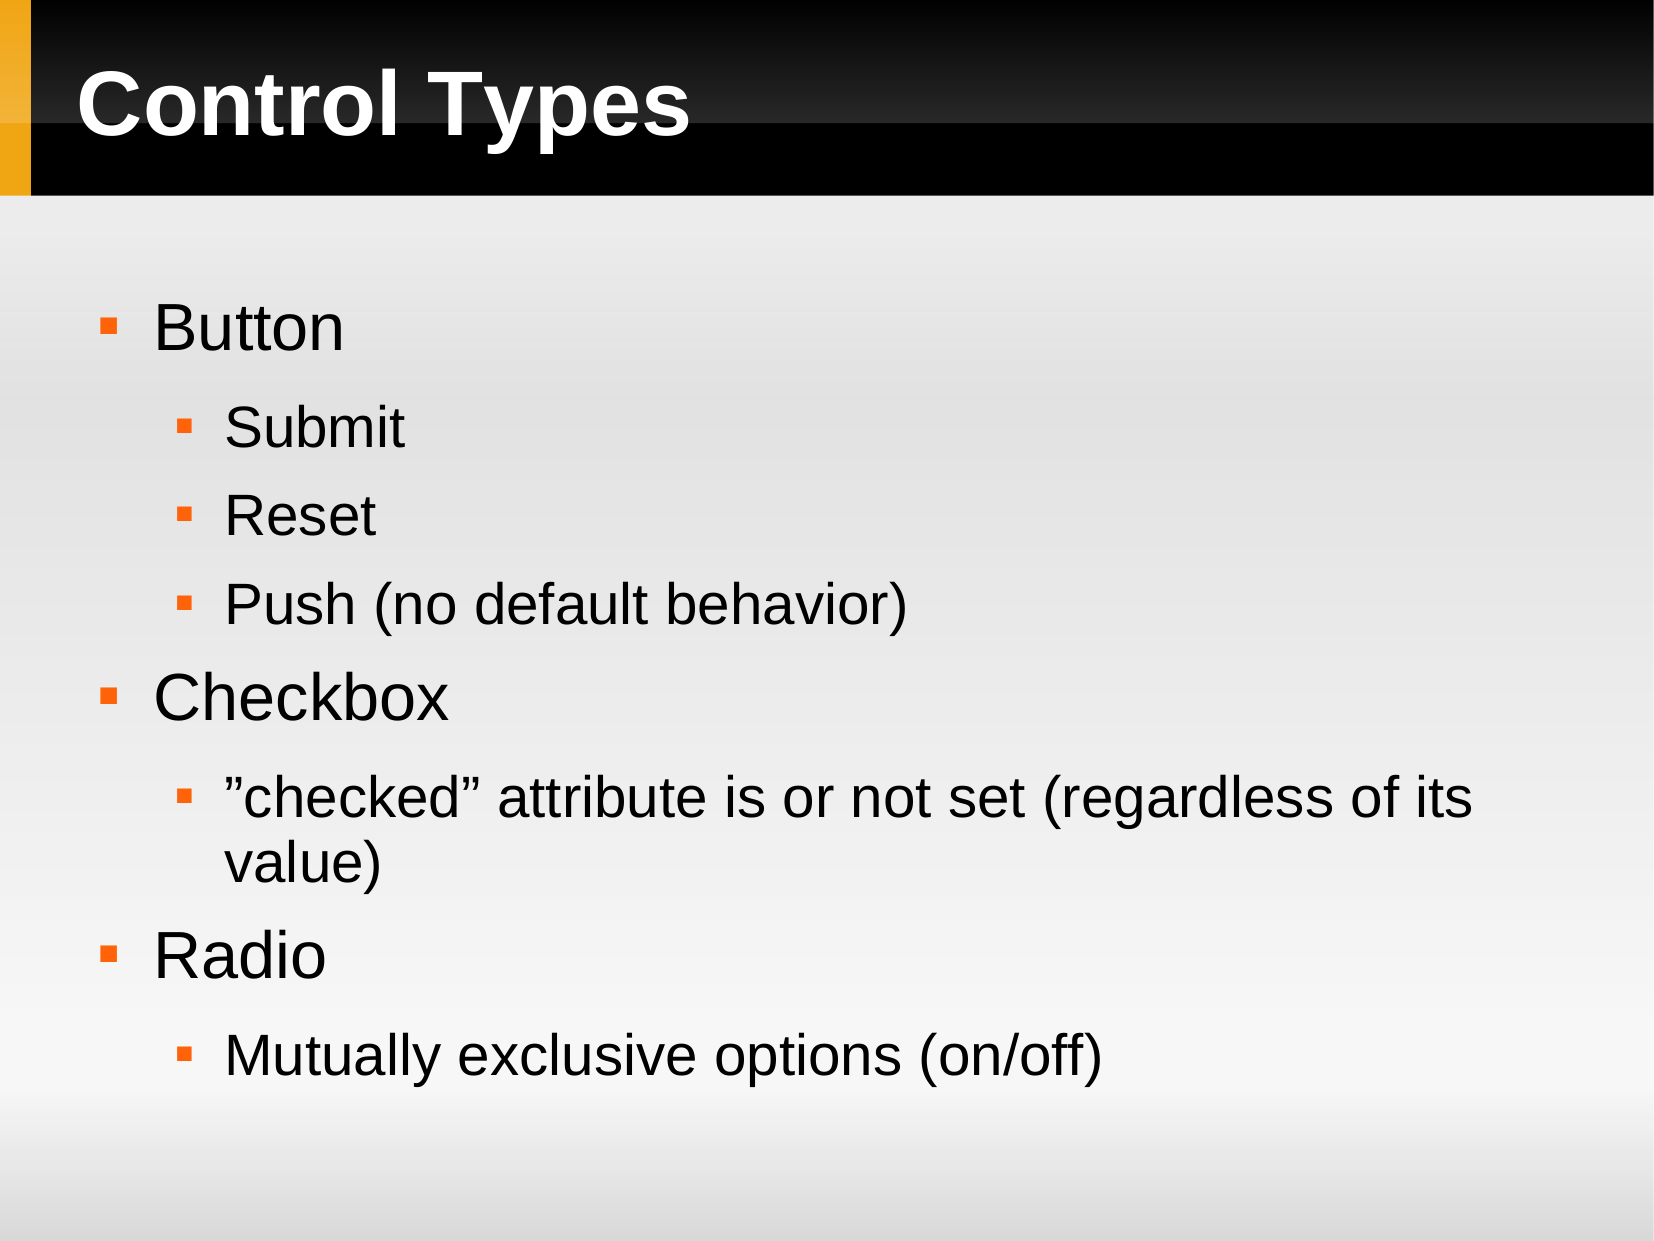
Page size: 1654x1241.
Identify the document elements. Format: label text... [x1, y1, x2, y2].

list Button Submit Reset Push (no default behavior) Checkbox ”checked” attribute is or not set (regardless of its value) Radio Mutually exclusive options (on/off) [82, 290, 1571, 1109]
title Control Types [76, 0, 1565, 208]
picture [0, 0, 1654, 1241]
